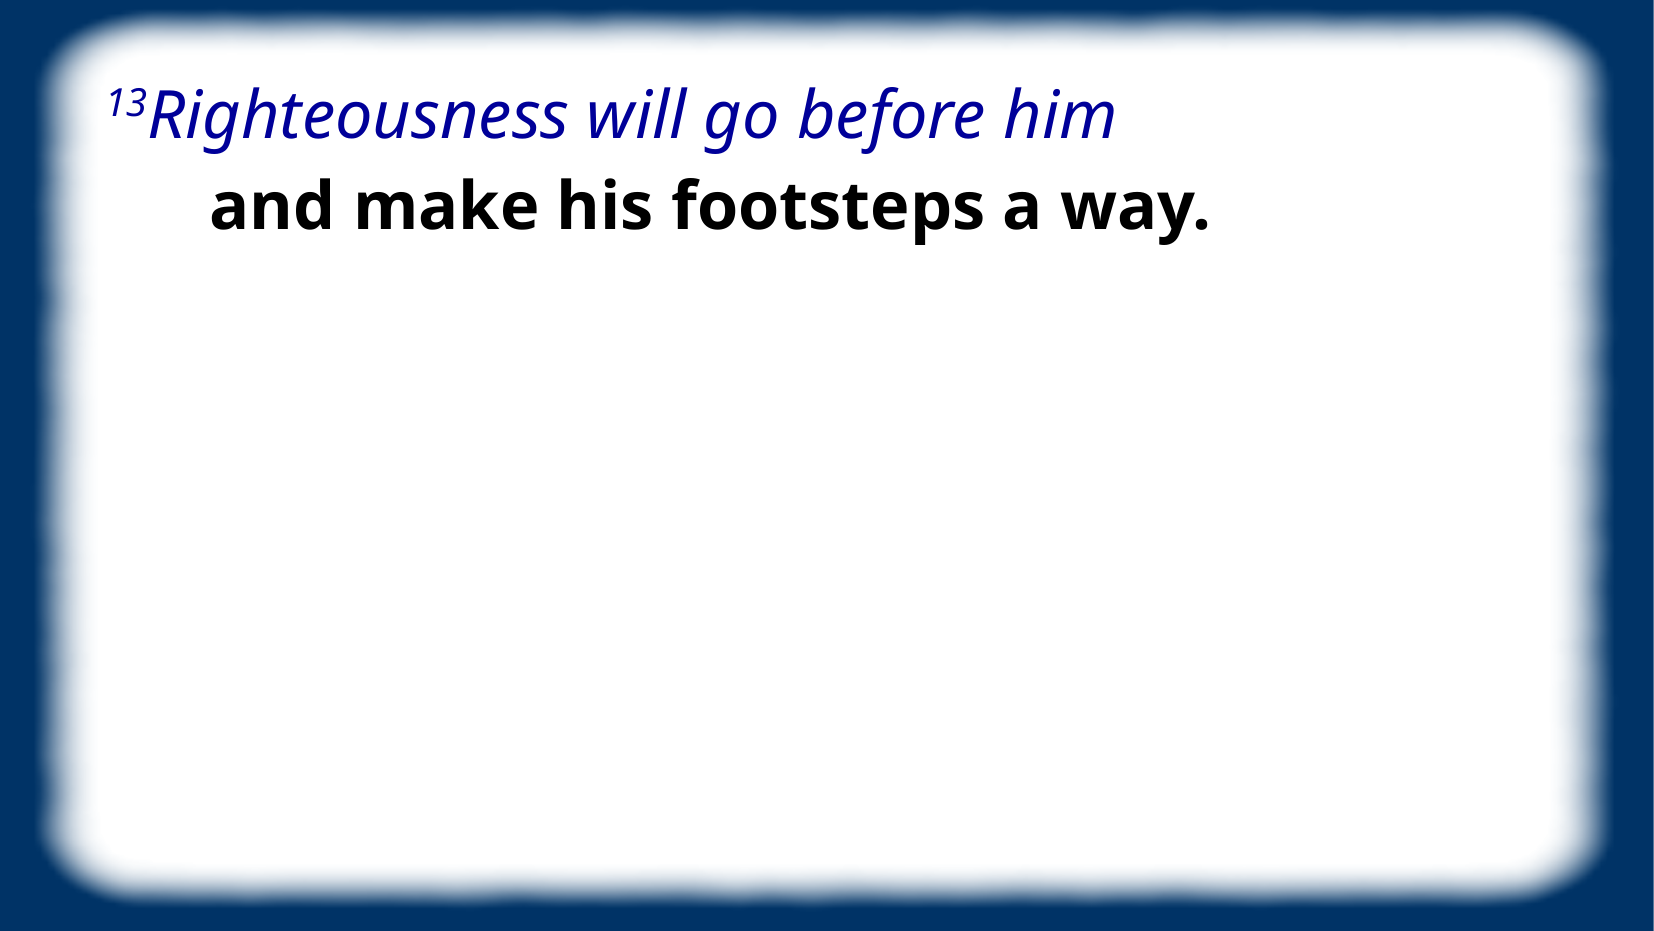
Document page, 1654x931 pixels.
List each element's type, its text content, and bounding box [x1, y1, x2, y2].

text_box 13Righteousness will go before him and make his footsteps a way. [90, 60, 1531, 286]
picture [0, 0, 1654, 931]
